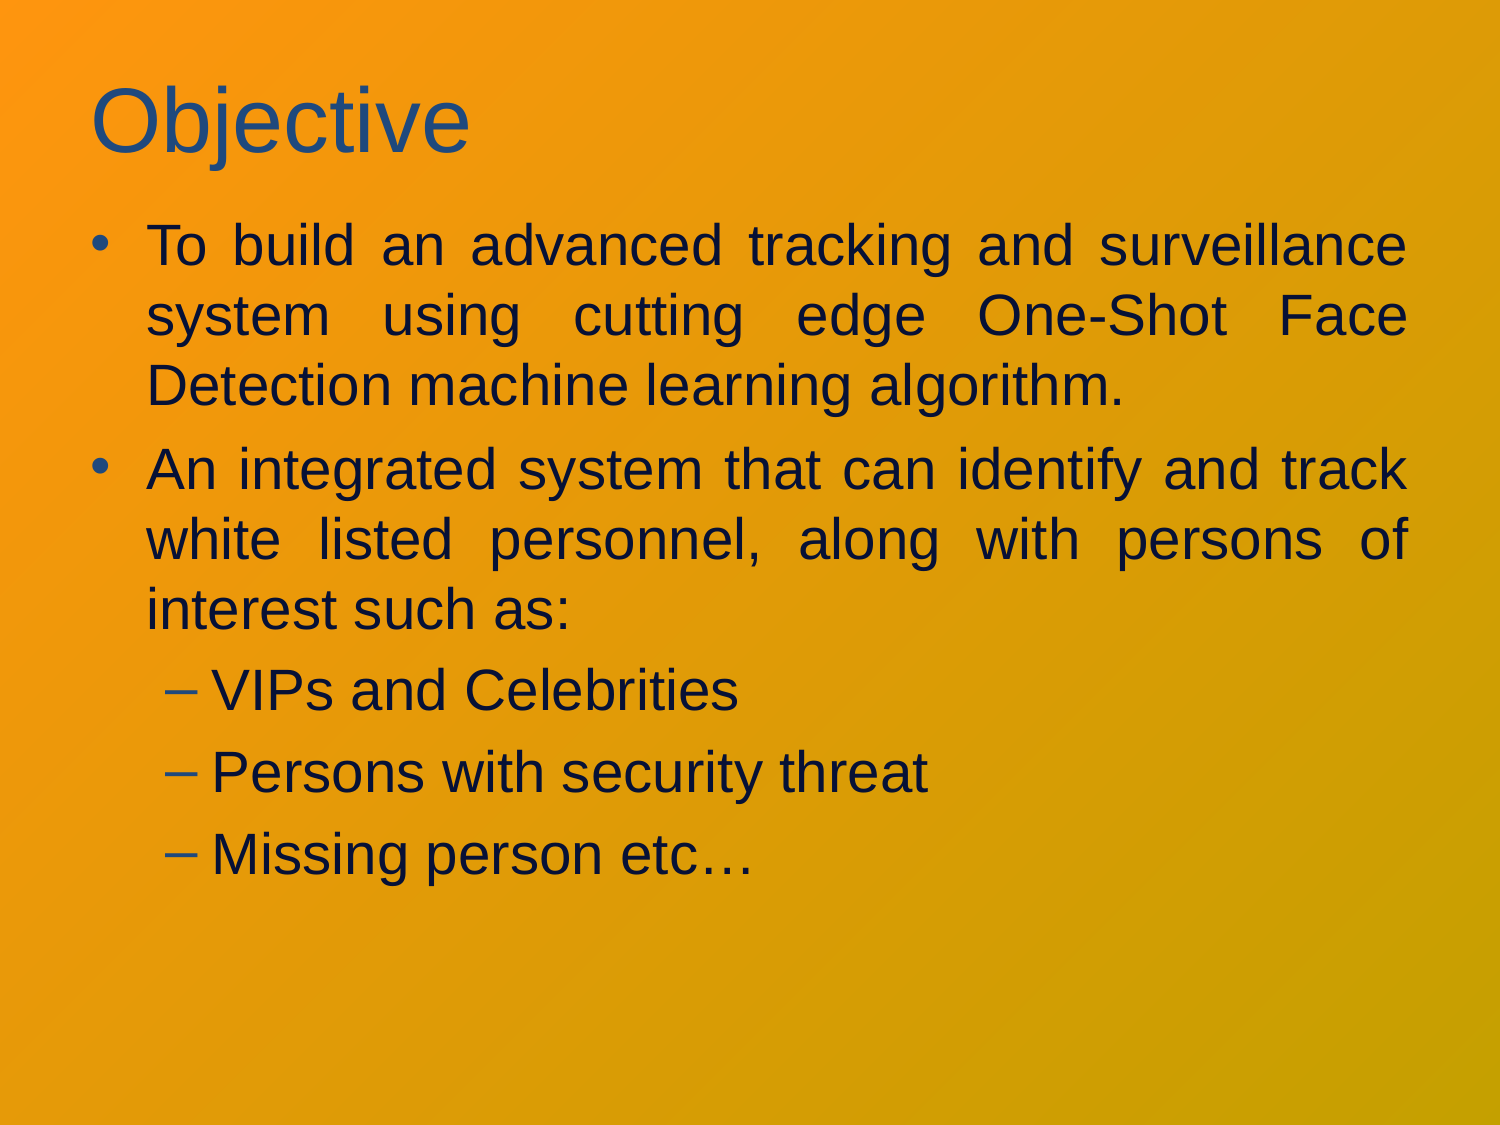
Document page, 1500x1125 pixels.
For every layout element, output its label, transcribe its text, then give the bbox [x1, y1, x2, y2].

title Objective [75, 45, 1425, 188]
list To build an advanced tracking and surveillance system using cutting edge One-Shot Face Detection machine learning algorithm. An integrated system that can identify and track white listed personnel, along with persons of interest such as: VIPs and Celebrities Persons with security threat Missing person etc… [75, 200, 1425, 1005]
